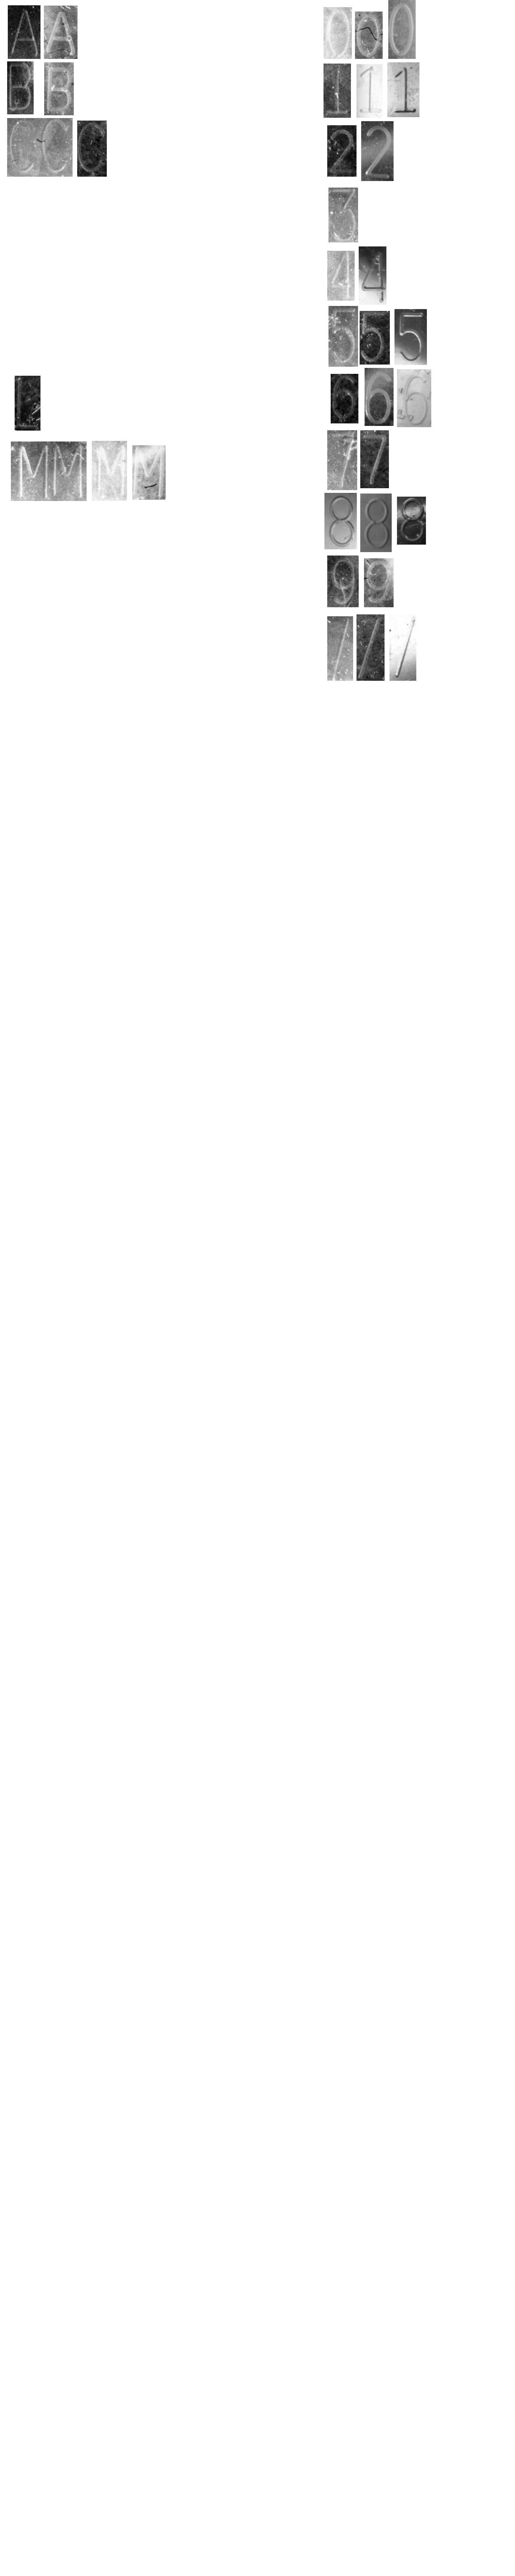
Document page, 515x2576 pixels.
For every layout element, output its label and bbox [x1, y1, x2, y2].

picture [360, 430, 389, 488]
picture [397, 369, 431, 427]
picture [324, 493, 357, 549]
picture [132, 445, 166, 500]
picture [390, 614, 416, 681]
picture [8, 5, 40, 59]
picture [387, 62, 419, 117]
picture [357, 614, 385, 681]
picture [7, 118, 73, 177]
picture [327, 430, 357, 490]
picture [357, 64, 383, 118]
picture [365, 368, 394, 426]
picture [77, 121, 107, 177]
picture [324, 64, 351, 118]
picture [388, 0, 416, 59]
picture [327, 125, 357, 177]
picture [324, 7, 352, 59]
picture [355, 12, 383, 59]
picture [11, 441, 87, 501]
picture [92, 441, 127, 501]
picture [359, 246, 386, 305]
picture [331, 374, 358, 423]
picture [364, 558, 394, 607]
picture [327, 251, 355, 301]
picture [7, 61, 34, 114]
picture [395, 309, 427, 365]
picture [327, 616, 353, 681]
picture [361, 121, 394, 181]
picture [44, 6, 78, 59]
picture [328, 306, 358, 367]
picture [327, 556, 359, 608]
picture [360, 494, 392, 552]
picture [15, 376, 40, 431]
picture [328, 188, 358, 242]
picture [397, 497, 426, 545]
picture [44, 62, 74, 115]
picture [360, 311, 390, 365]
